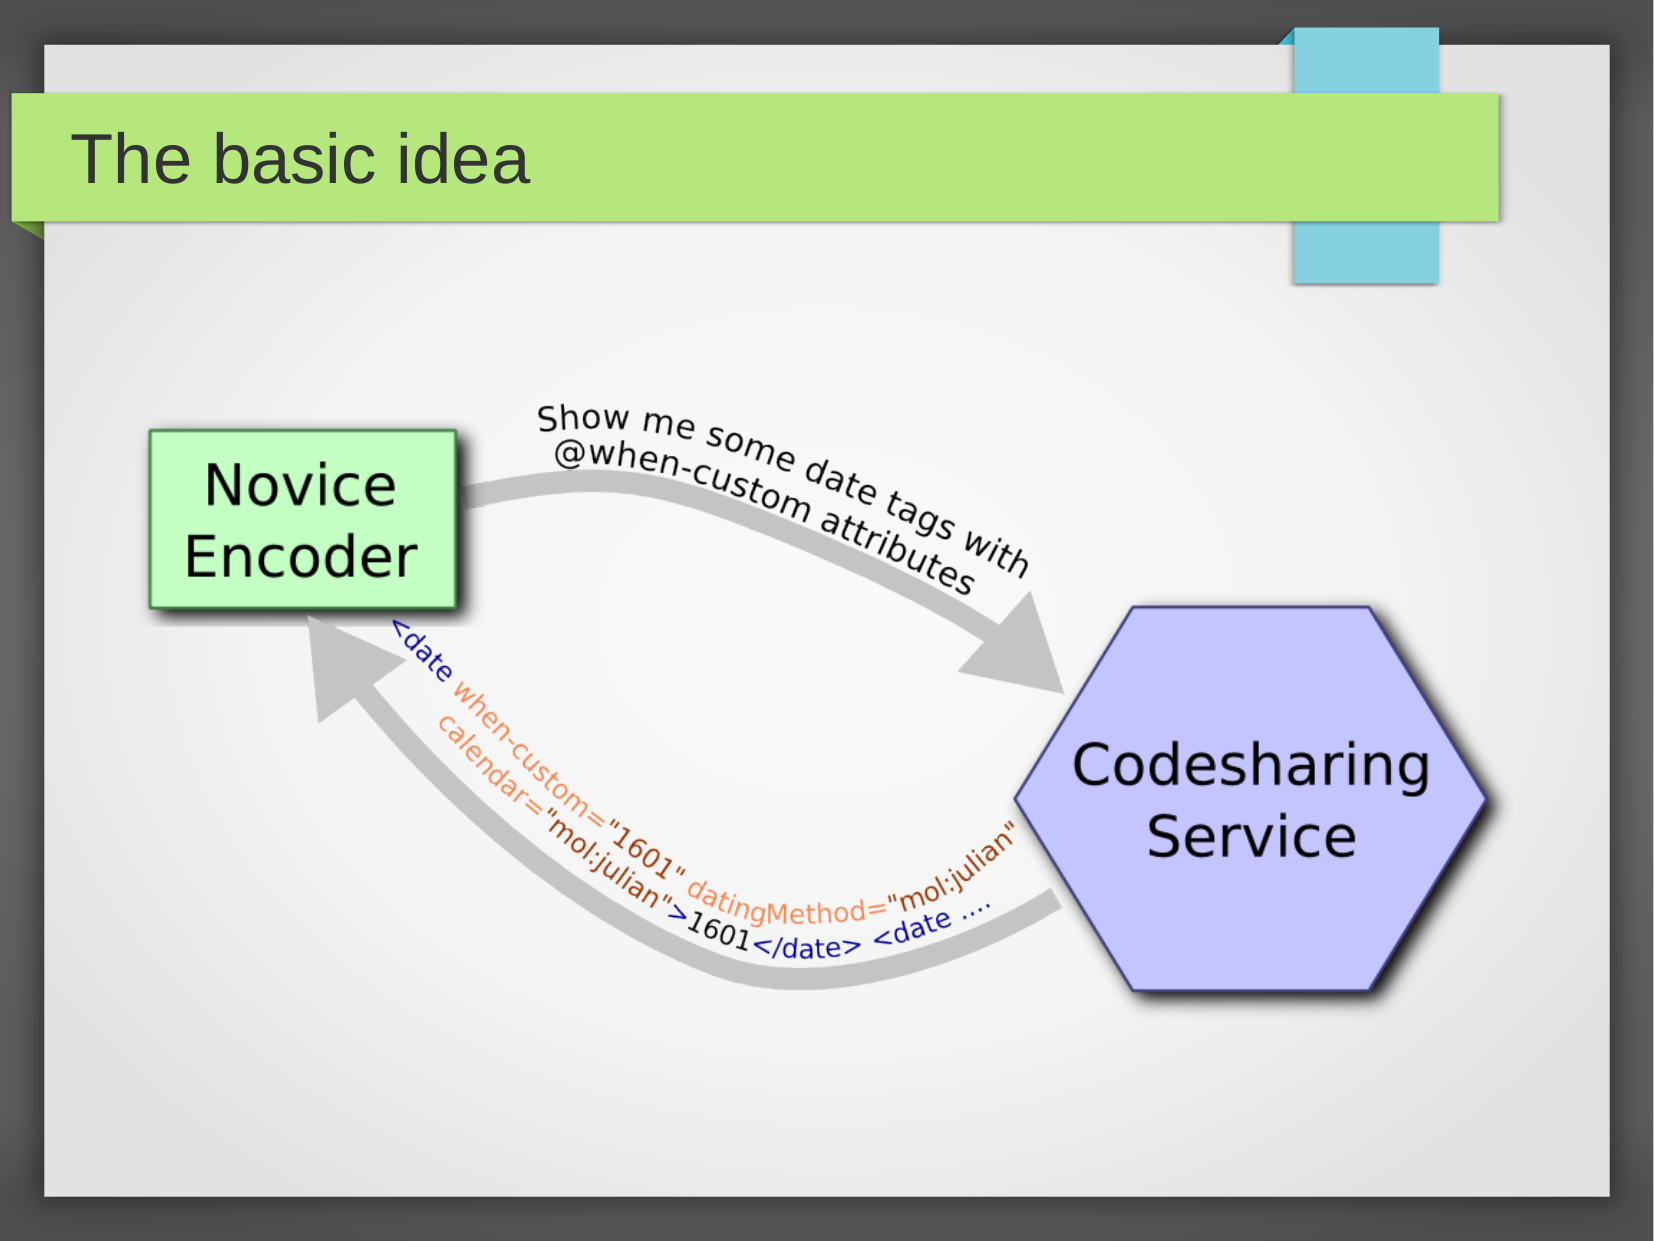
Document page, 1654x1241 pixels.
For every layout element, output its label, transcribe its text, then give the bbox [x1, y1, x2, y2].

picture [0, 0, 1654, 1241]
title The basic idea [70, 106, 1229, 213]
